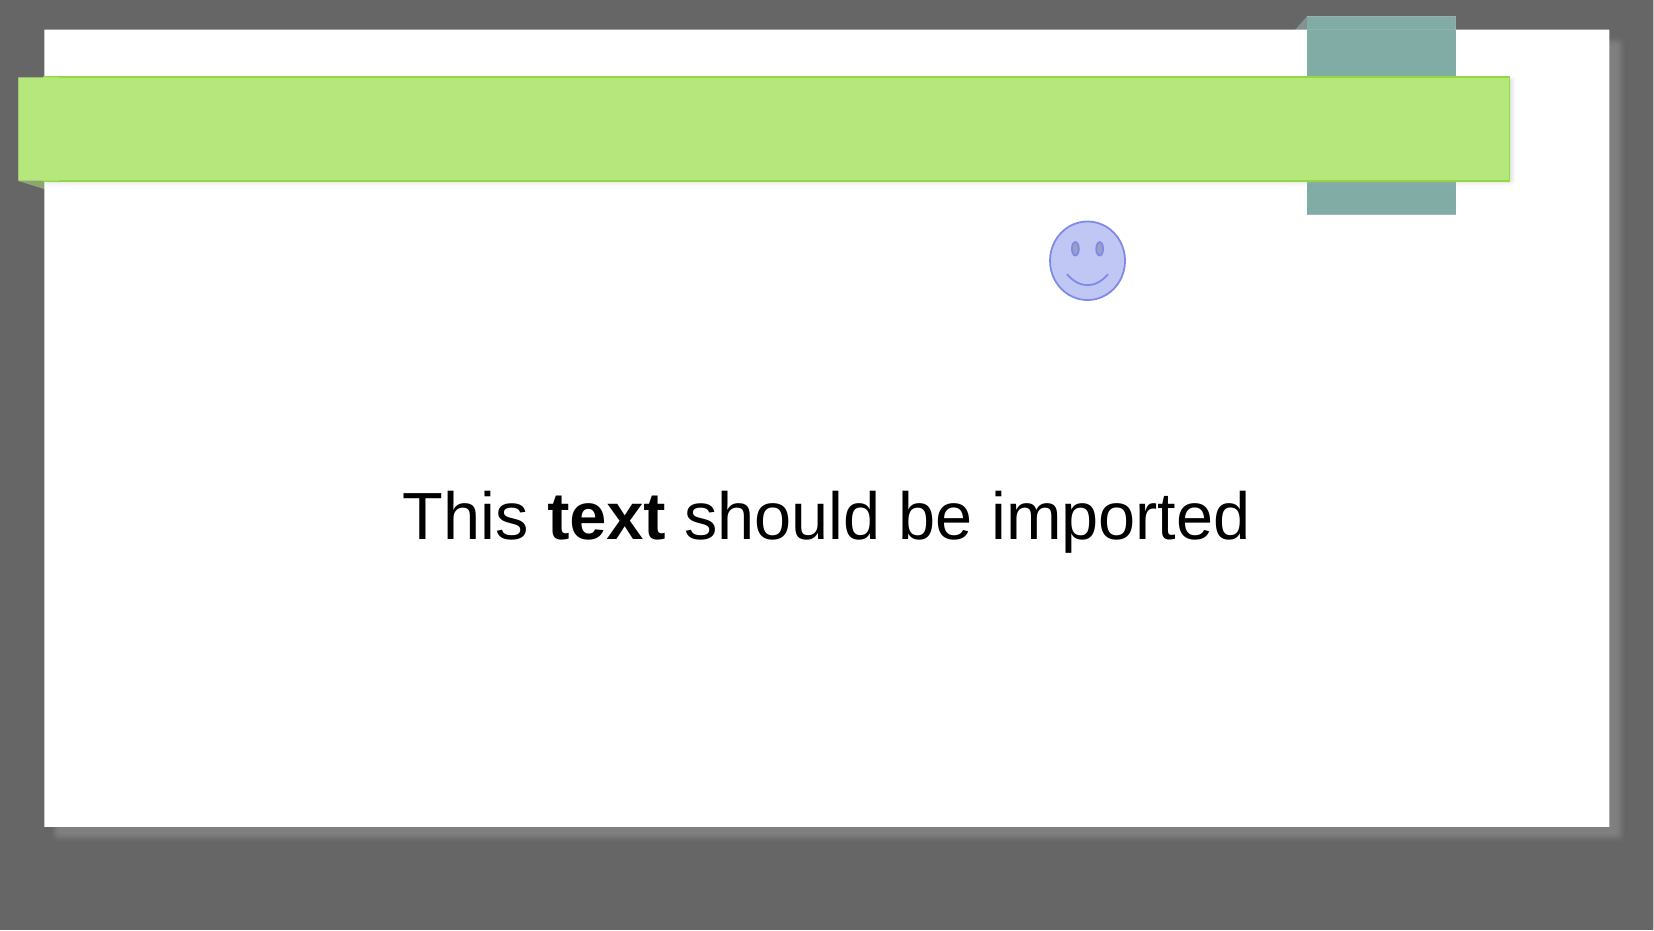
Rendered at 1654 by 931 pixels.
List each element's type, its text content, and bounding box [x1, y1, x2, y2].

subtitle This text should be imported [88, 221, 1565, 813]
text_box [1050, 221, 1126, 301]
